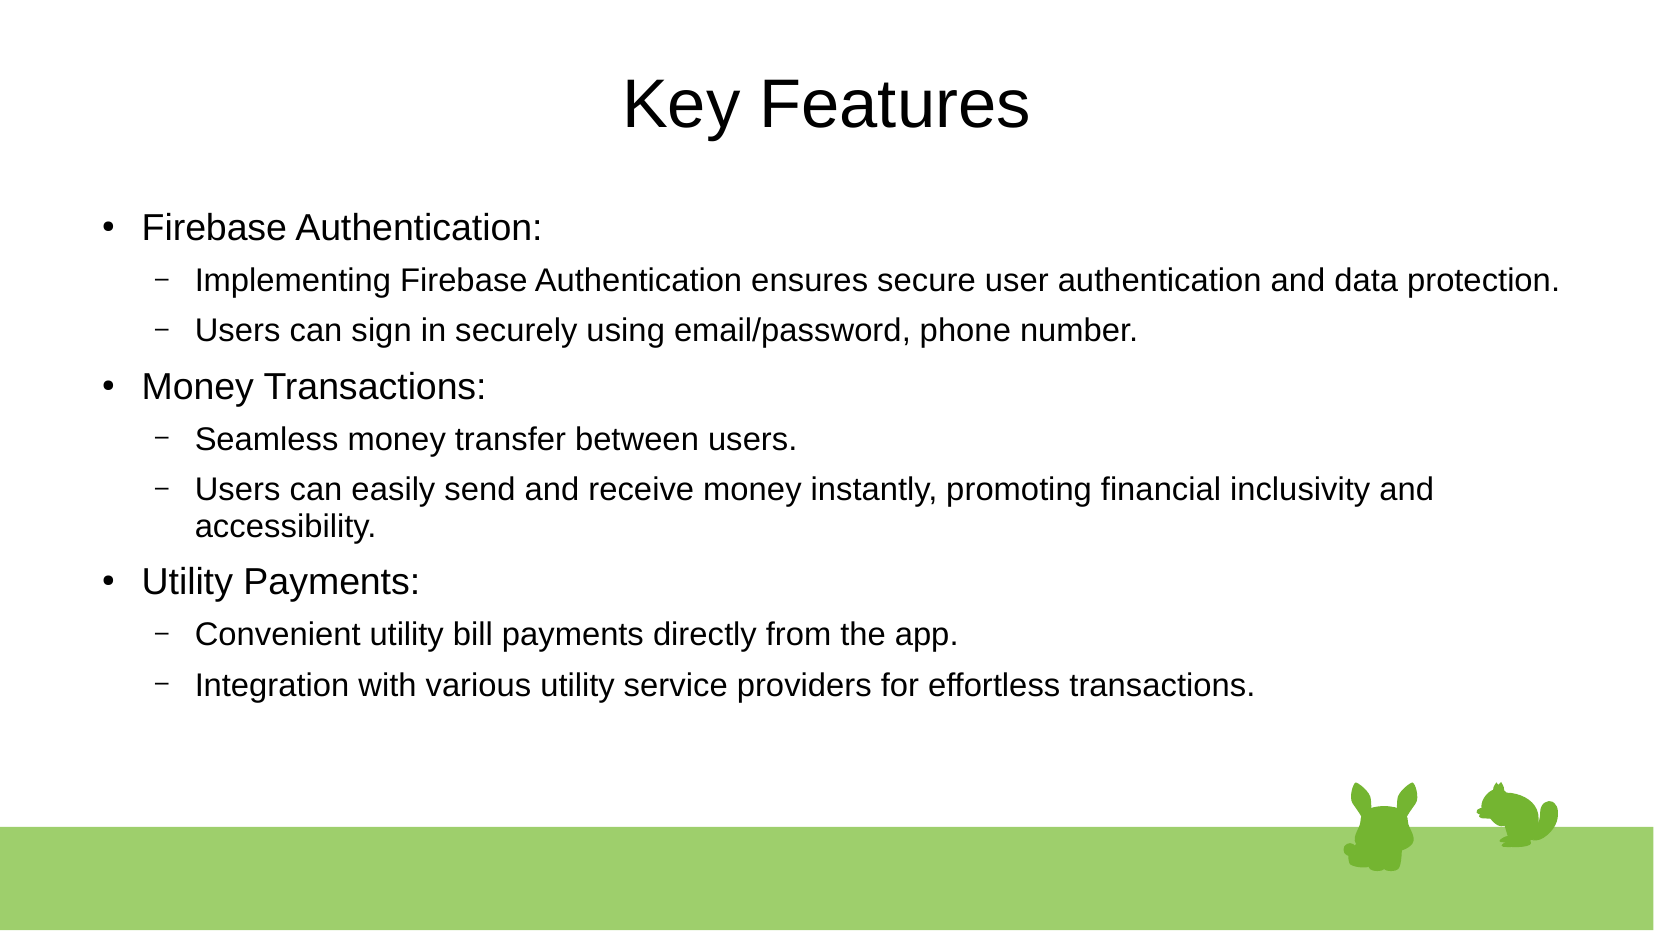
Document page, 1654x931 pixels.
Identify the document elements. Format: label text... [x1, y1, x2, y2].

title Key Features [88, 29, 1565, 178]
list Firebase Authentication: Implementing Firebase Authentication ensures secure user authentication and data protection. Users can sign in securely using email/password, phone number. Money Transactions: Seamless money transfer between users. Users can easily send and receive money instantly, promoting financial inclusivity and accessibility. Utility Payments: Convenient utility bill payments directly from the app. Integration with various utility service providers for effortless transactions. [88, 206, 1565, 739]
